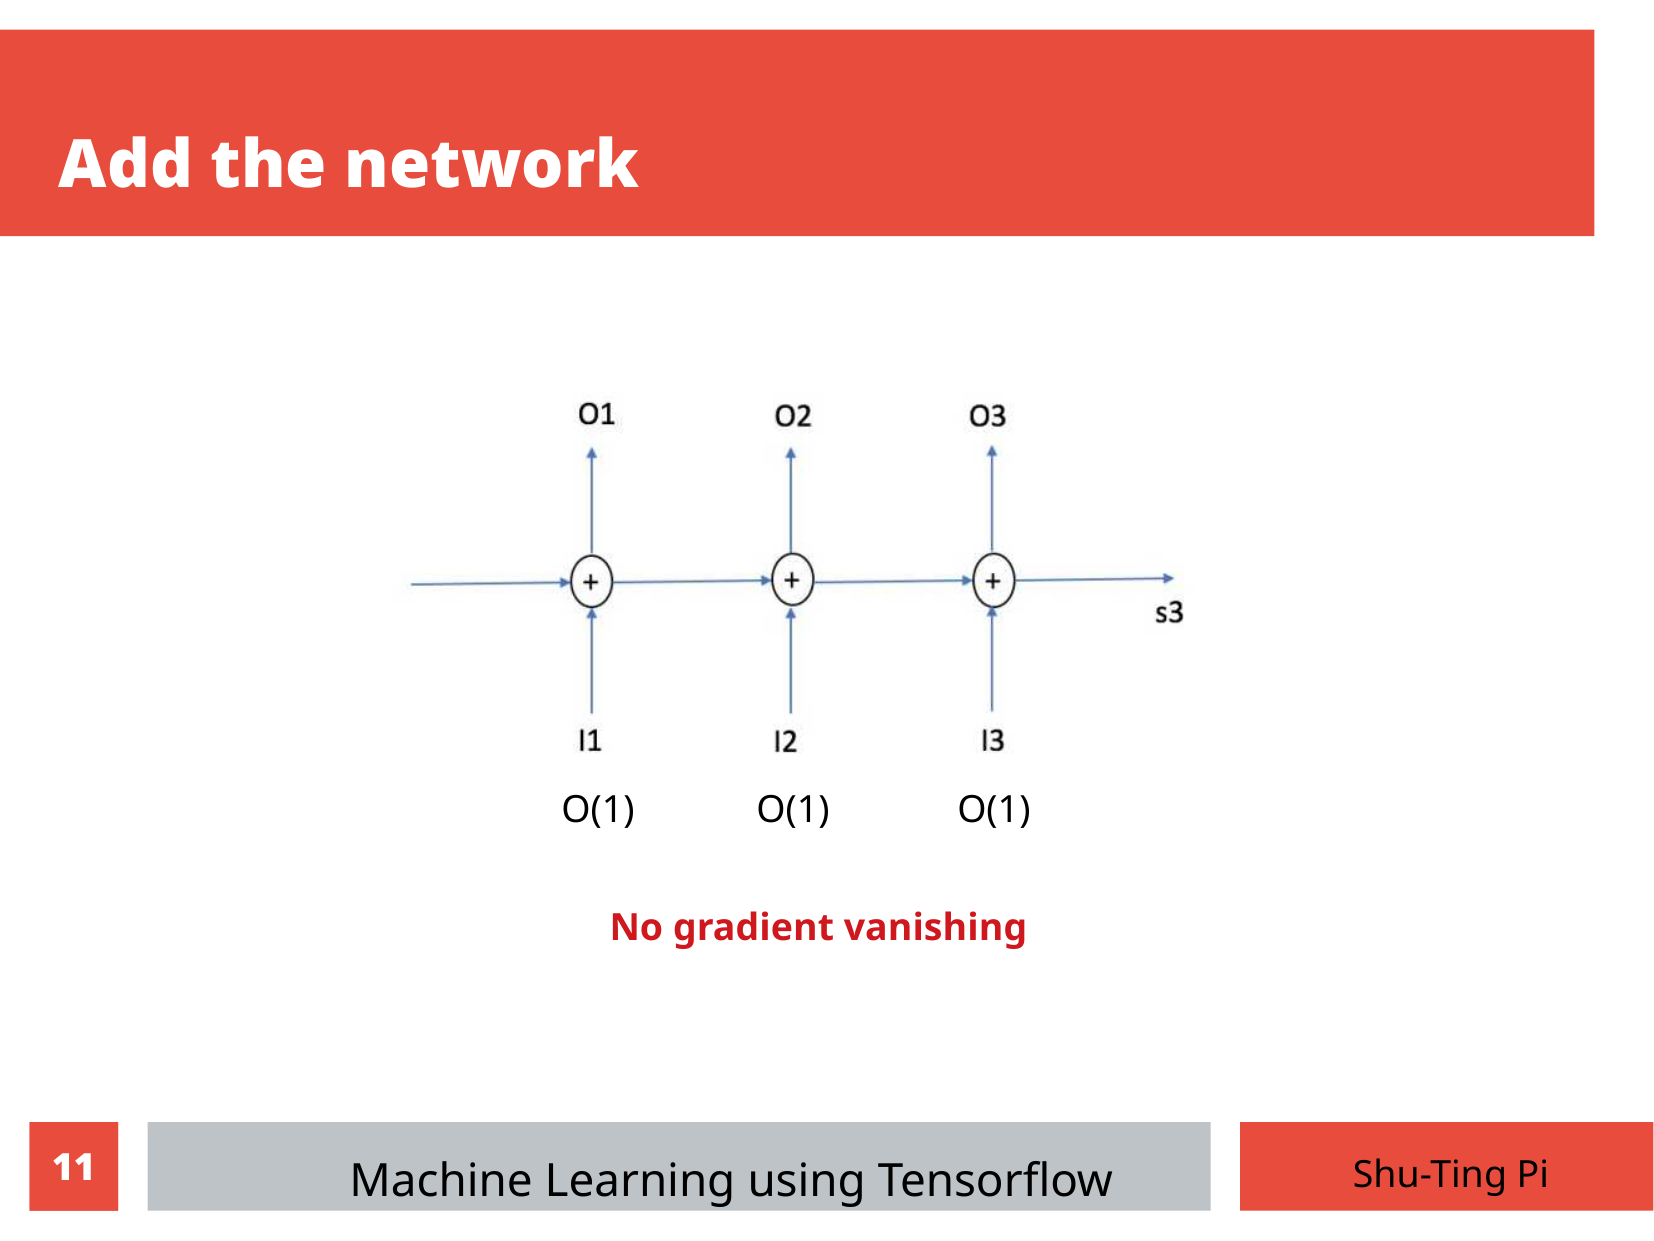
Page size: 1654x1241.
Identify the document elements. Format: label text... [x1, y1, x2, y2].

text_box O(1) [546, 774, 643, 837]
picture [363, 333, 1264, 827]
title Add the network [59, 59, 1595, 207]
text_box No gradient vanishing [594, 893, 994, 956]
text_box Machine Learning using Tensorflow [334, 1139, 1220, 1241]
text_box O(1) [942, 774, 1039, 837]
text_box Shu-Ting Pi [1338, 1140, 1573, 1203]
text_box O(1) [741, 774, 838, 837]
